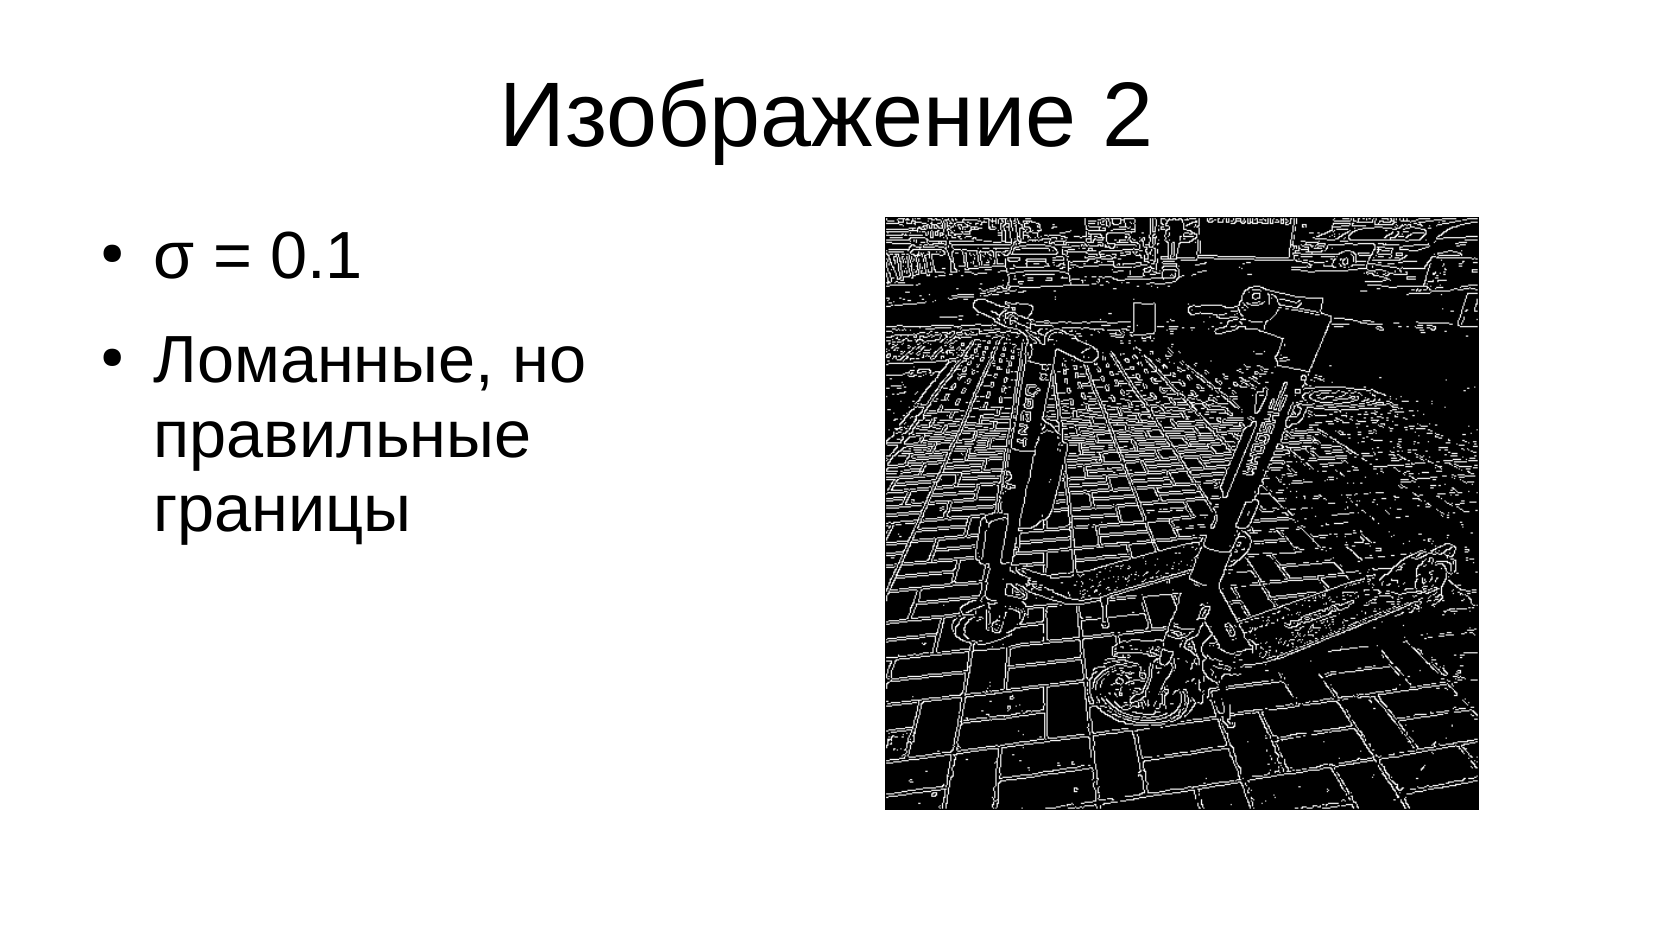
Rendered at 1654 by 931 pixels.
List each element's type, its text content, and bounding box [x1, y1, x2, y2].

list σ = 0.1 Ломанные, но правильные границы [82, 217, 809, 758]
title Изображение 2 [82, 37, 1571, 193]
picture [885, 217, 1479, 810]
